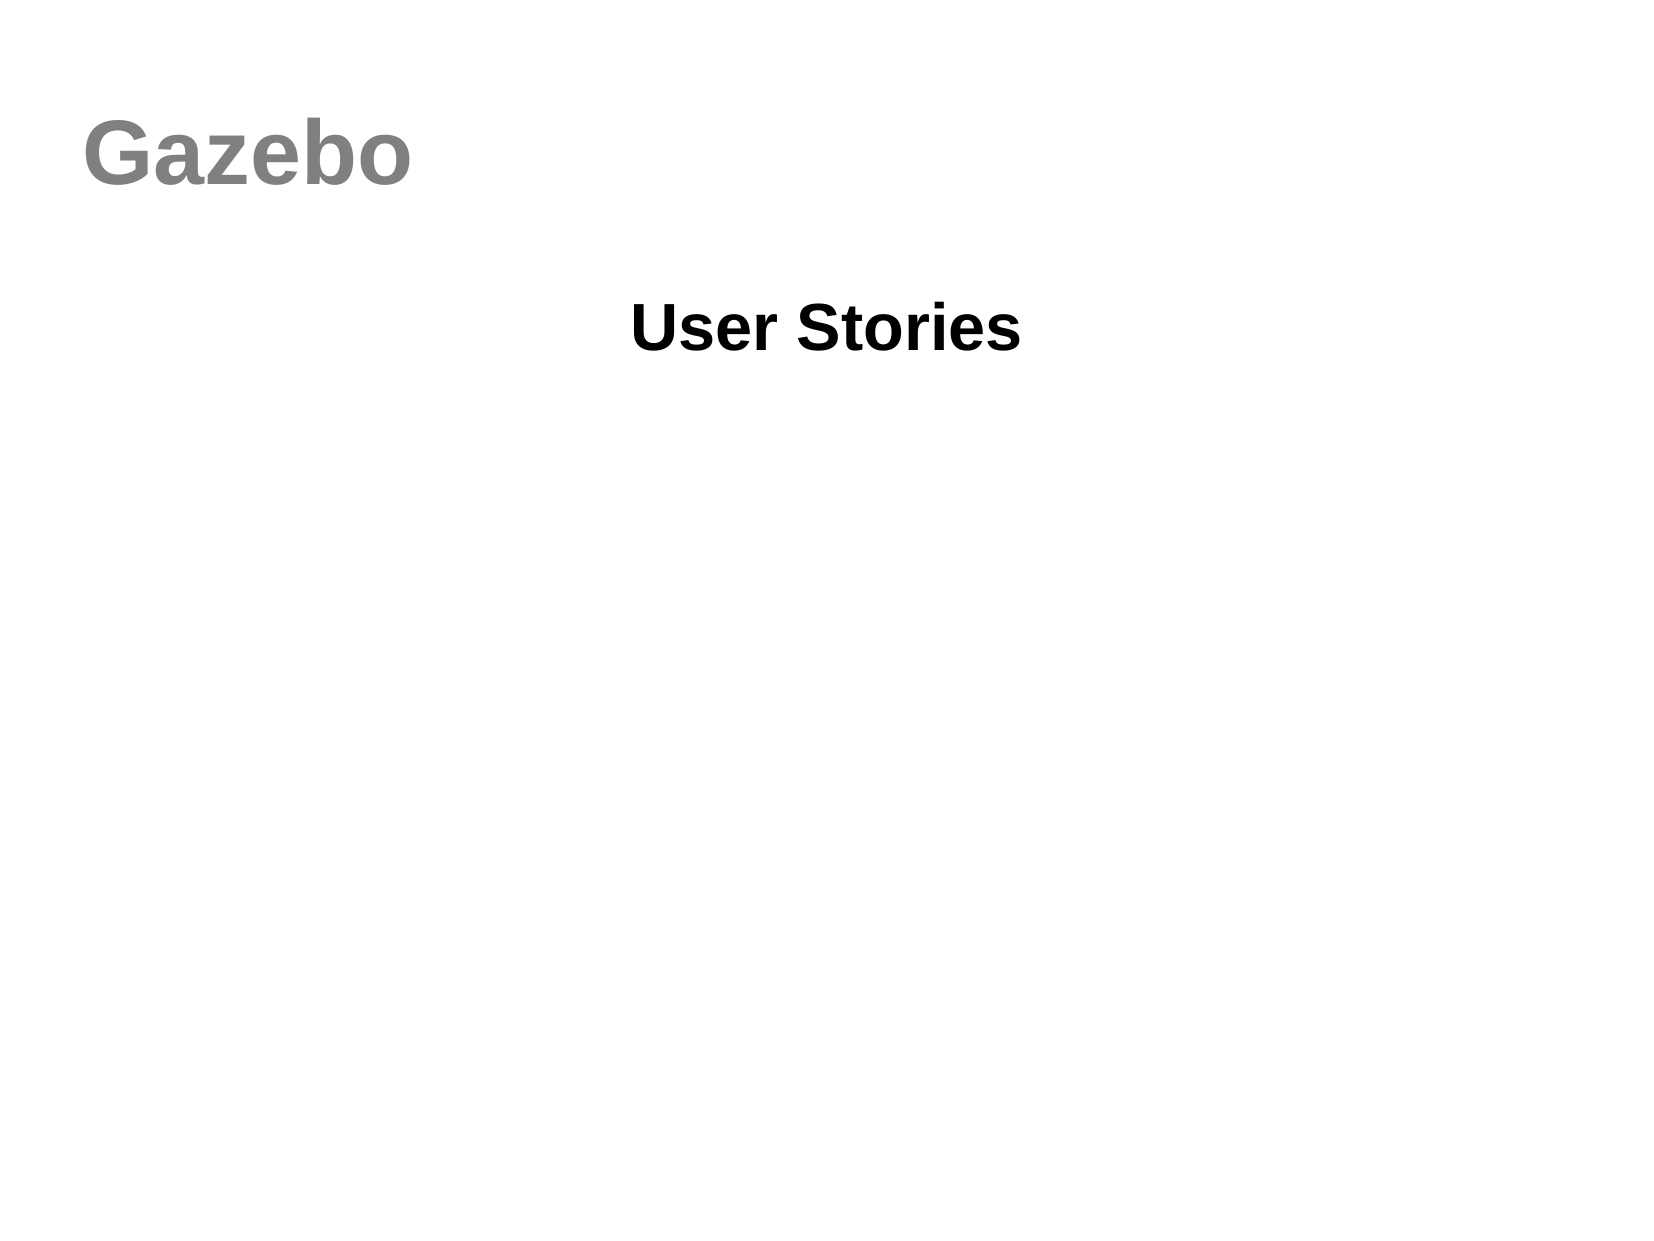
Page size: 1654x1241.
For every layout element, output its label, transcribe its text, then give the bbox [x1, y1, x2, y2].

list User Stories [82, 290, 1571, 1109]
title Gazebo [82, 56, 1571, 250]
